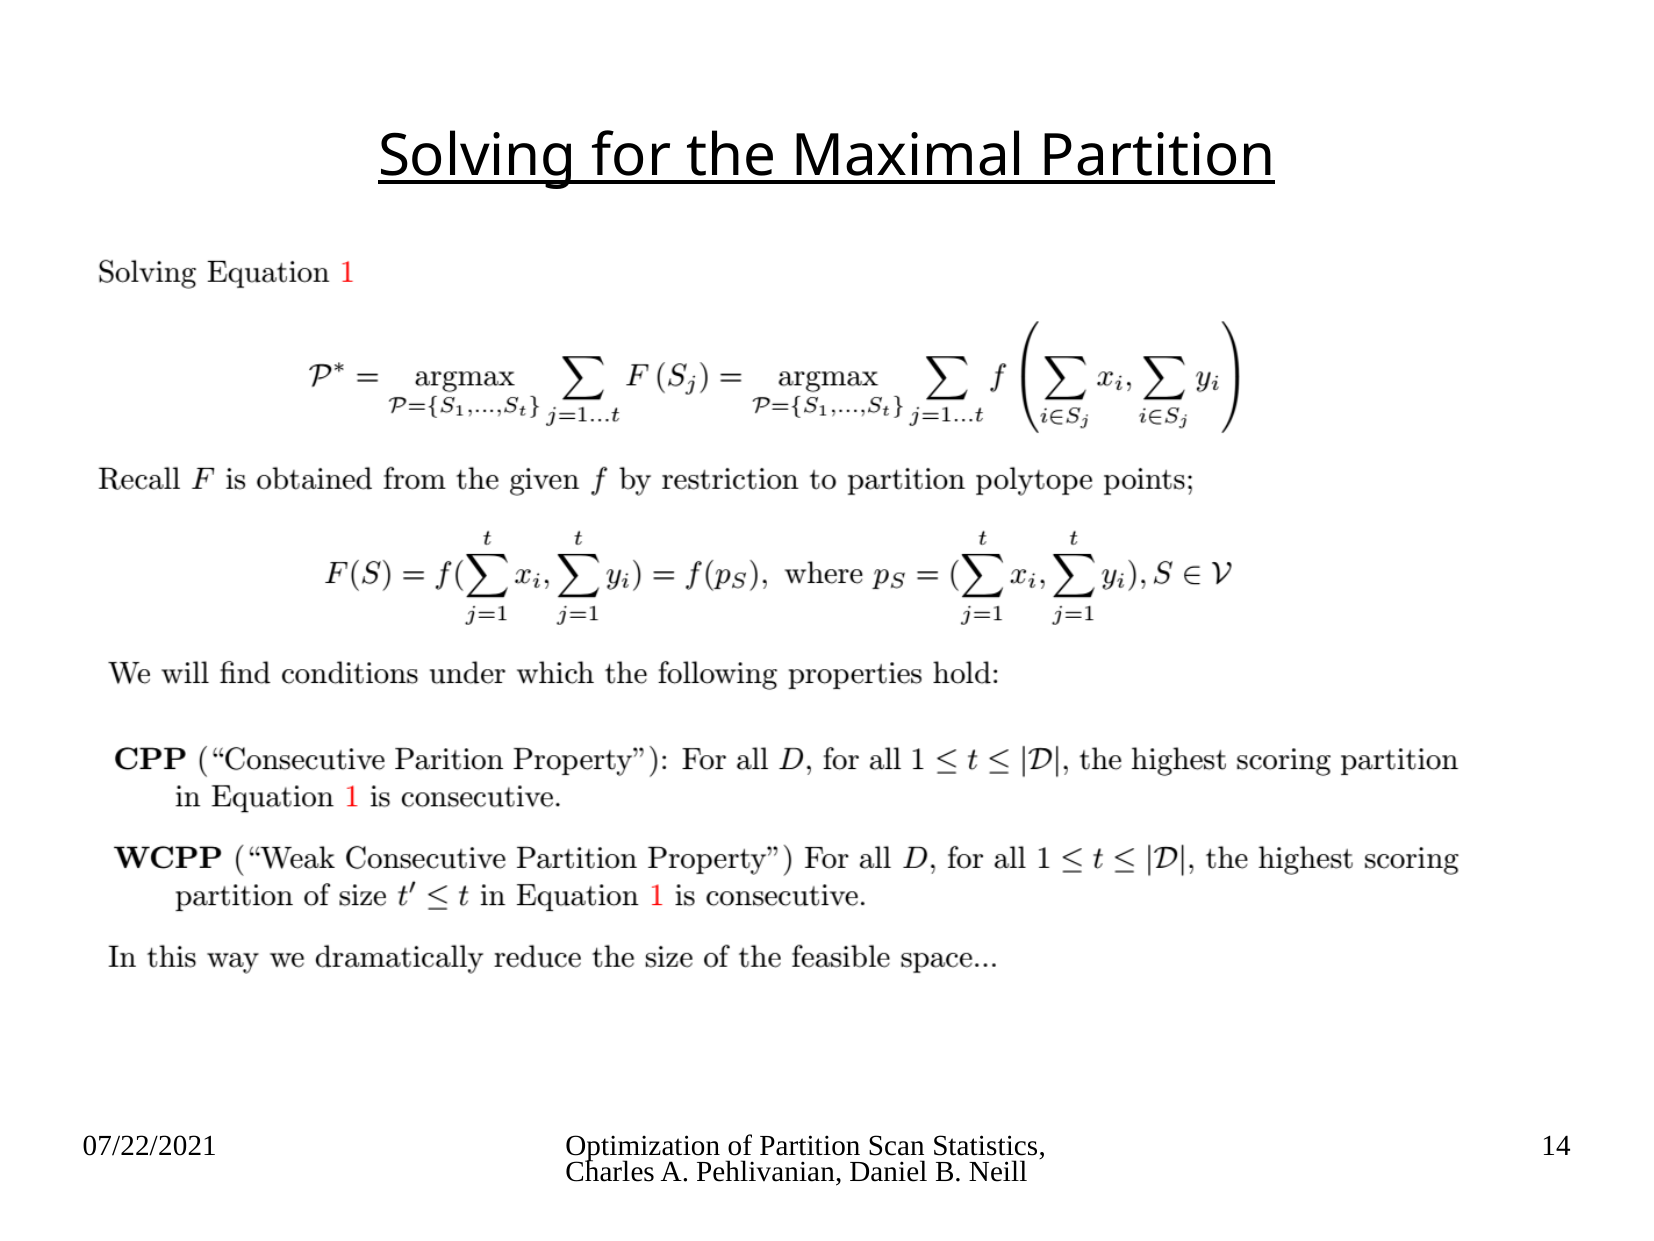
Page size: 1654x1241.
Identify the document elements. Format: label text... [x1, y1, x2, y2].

picture [93, 254, 1484, 976]
list [82, 290, 1571, 1010]
title Solving for the Maximal Partition [82, 49, 1571, 257]
